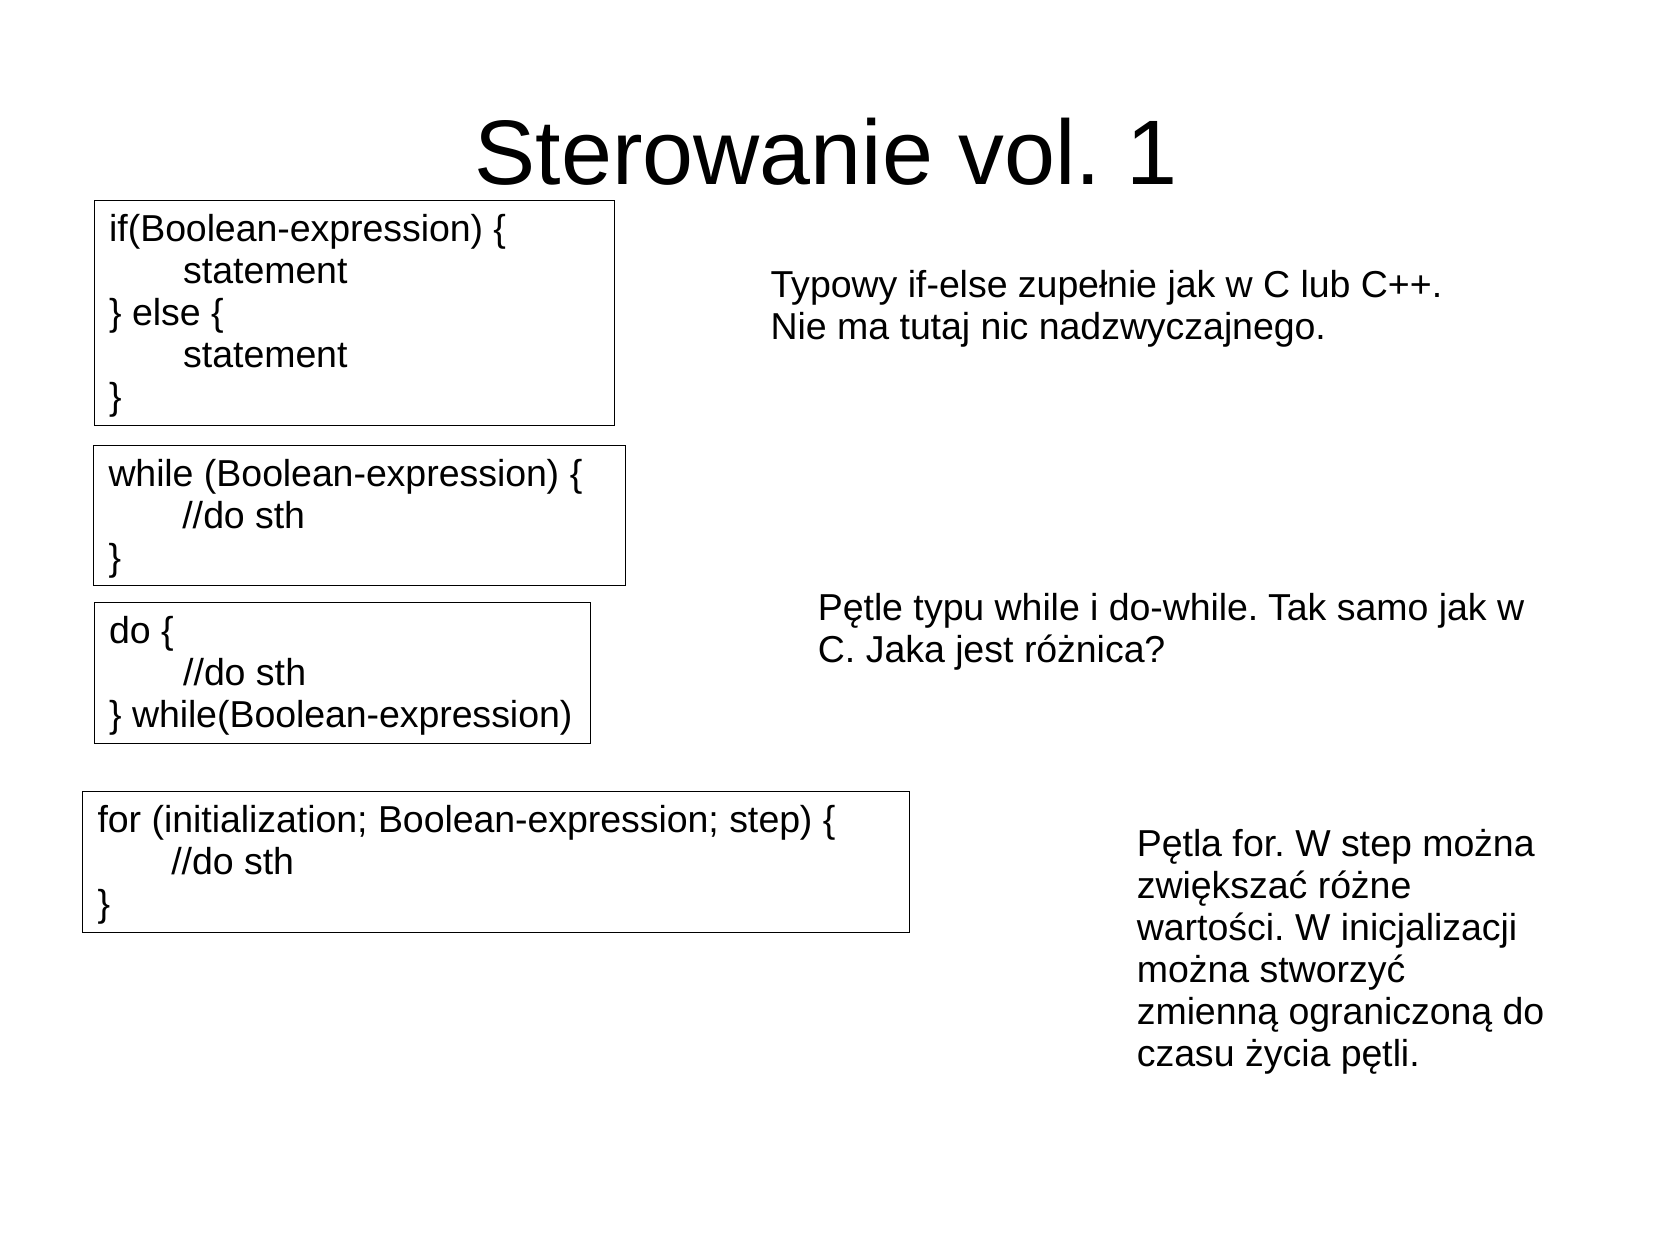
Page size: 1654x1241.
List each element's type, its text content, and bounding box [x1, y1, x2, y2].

title Sterowanie vol. 1 [82, 49, 1571, 257]
text_box Typowy if-else zupełnie jak w C lub C++. Nie ma tutaj nic nadzwyczajnego. [755, 256, 1501, 356]
text_box for (initialization; Boolean-expression; step) { //do sth } [82, 791, 910, 933]
text_box Pętle typu while i do-while. Tak samo jak w C. Jaka jest różnica? [803, 578, 1560, 678]
text_box if(Boolean-expression) { statement } else { statement } [94, 200, 615, 426]
text_box do { //do sth } while(Boolean-expression) [94, 602, 591, 744]
text_box while (Boolean-expression) { //do sth } [93, 445, 626, 586]
text_box Pętla for. W step można zwiększać różne wartości. W inicjalizacji można stworzyć zmienną ograniczoną do czasu życia pętli. [1122, 814, 1571, 1082]
